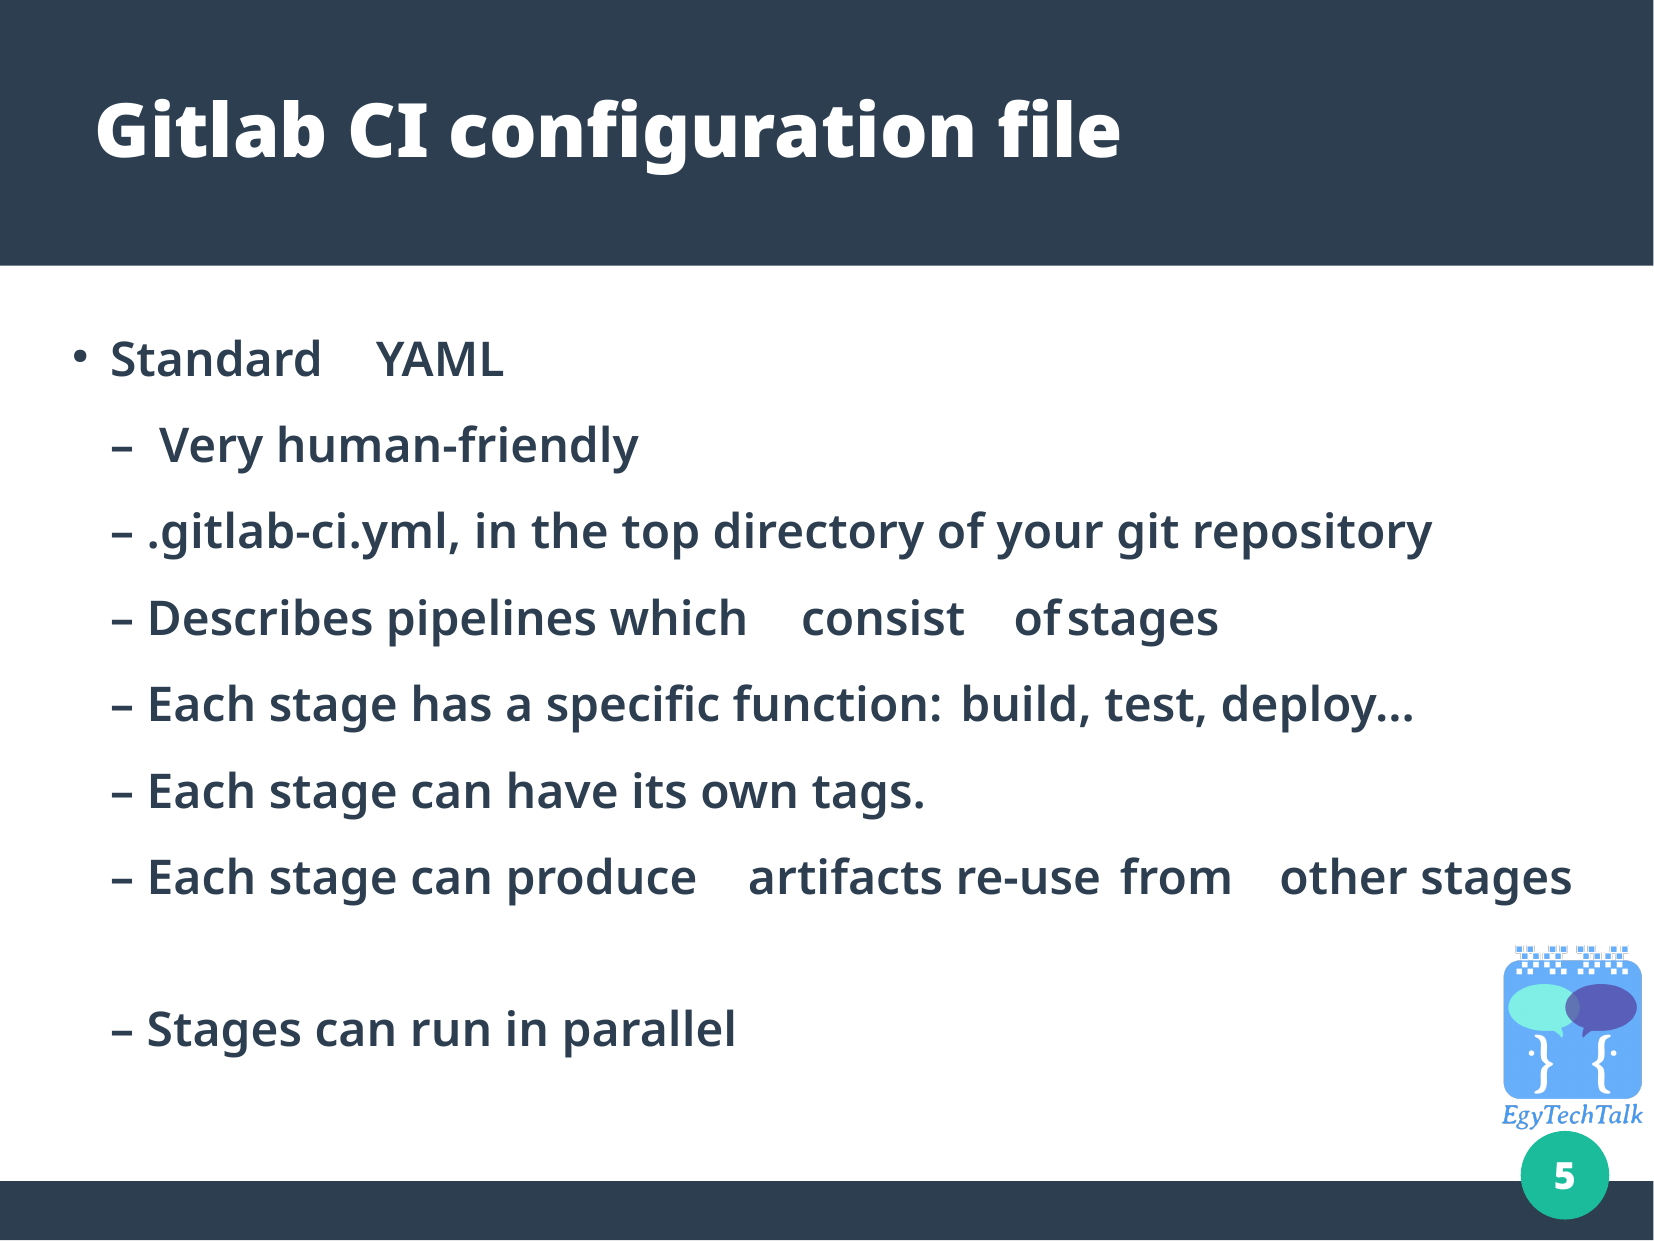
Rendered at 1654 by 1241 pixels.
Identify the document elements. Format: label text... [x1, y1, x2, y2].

title Gitlab CI configuration file [59, 49, 1595, 207]
picture [1494, 945, 1651, 1131]
list Standard YAML – Very human-friendly – .gitlab-ci.yml, in the top directory of your git repository – Describes pipelines which consist of stages – Each stage has a specific function: build, test, deploy… – Each stage can have its own tags. – Each stage can produce artifacts re-use from other stages – Stages can run in parallel [59, 324, 1595, 1152]
